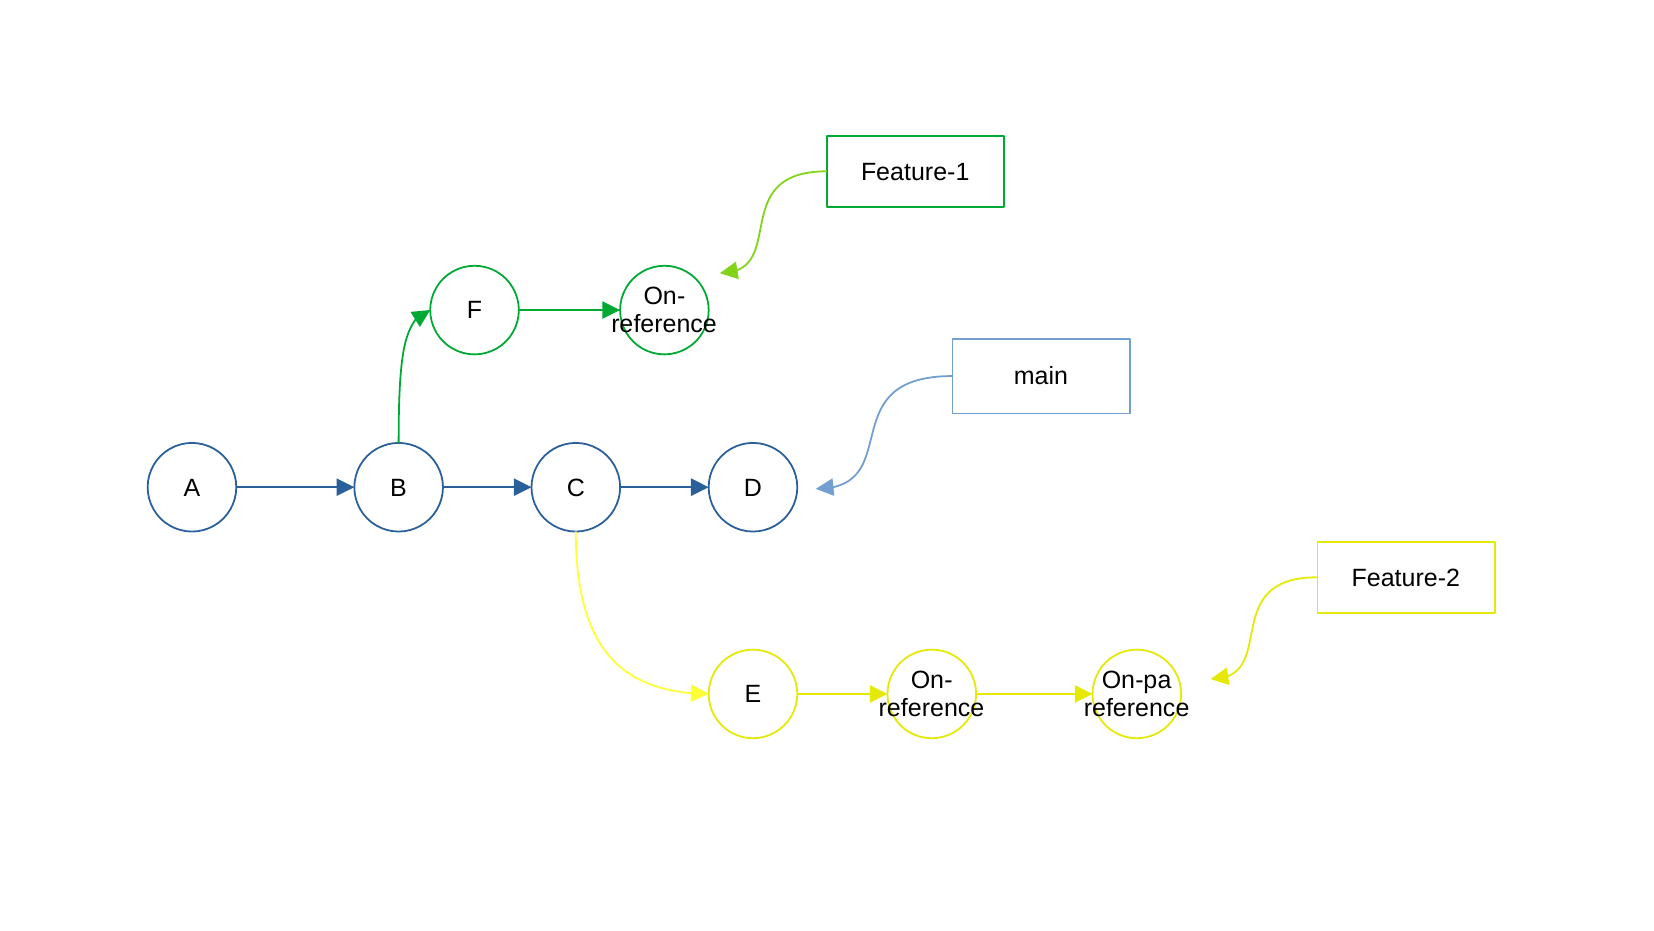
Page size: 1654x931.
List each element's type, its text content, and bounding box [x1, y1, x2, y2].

text_box On-pa reference [1092, 649, 1182, 739]
text_box F [430, 265, 519, 355]
text_box On- reference [620, 265, 709, 355]
text_box B [354, 443, 443, 532]
text_box Feature-1 [826, 135, 1004, 207]
text_box On- reference [887, 649, 977, 739]
text_box D [708, 442, 798, 532]
text_box Feature-2 [1317, 541, 1495, 613]
text_box A [147, 442, 237, 532]
text_box main [952, 338, 1130, 414]
text_box C [531, 442, 621, 532]
text_box E [708, 649, 798, 739]
